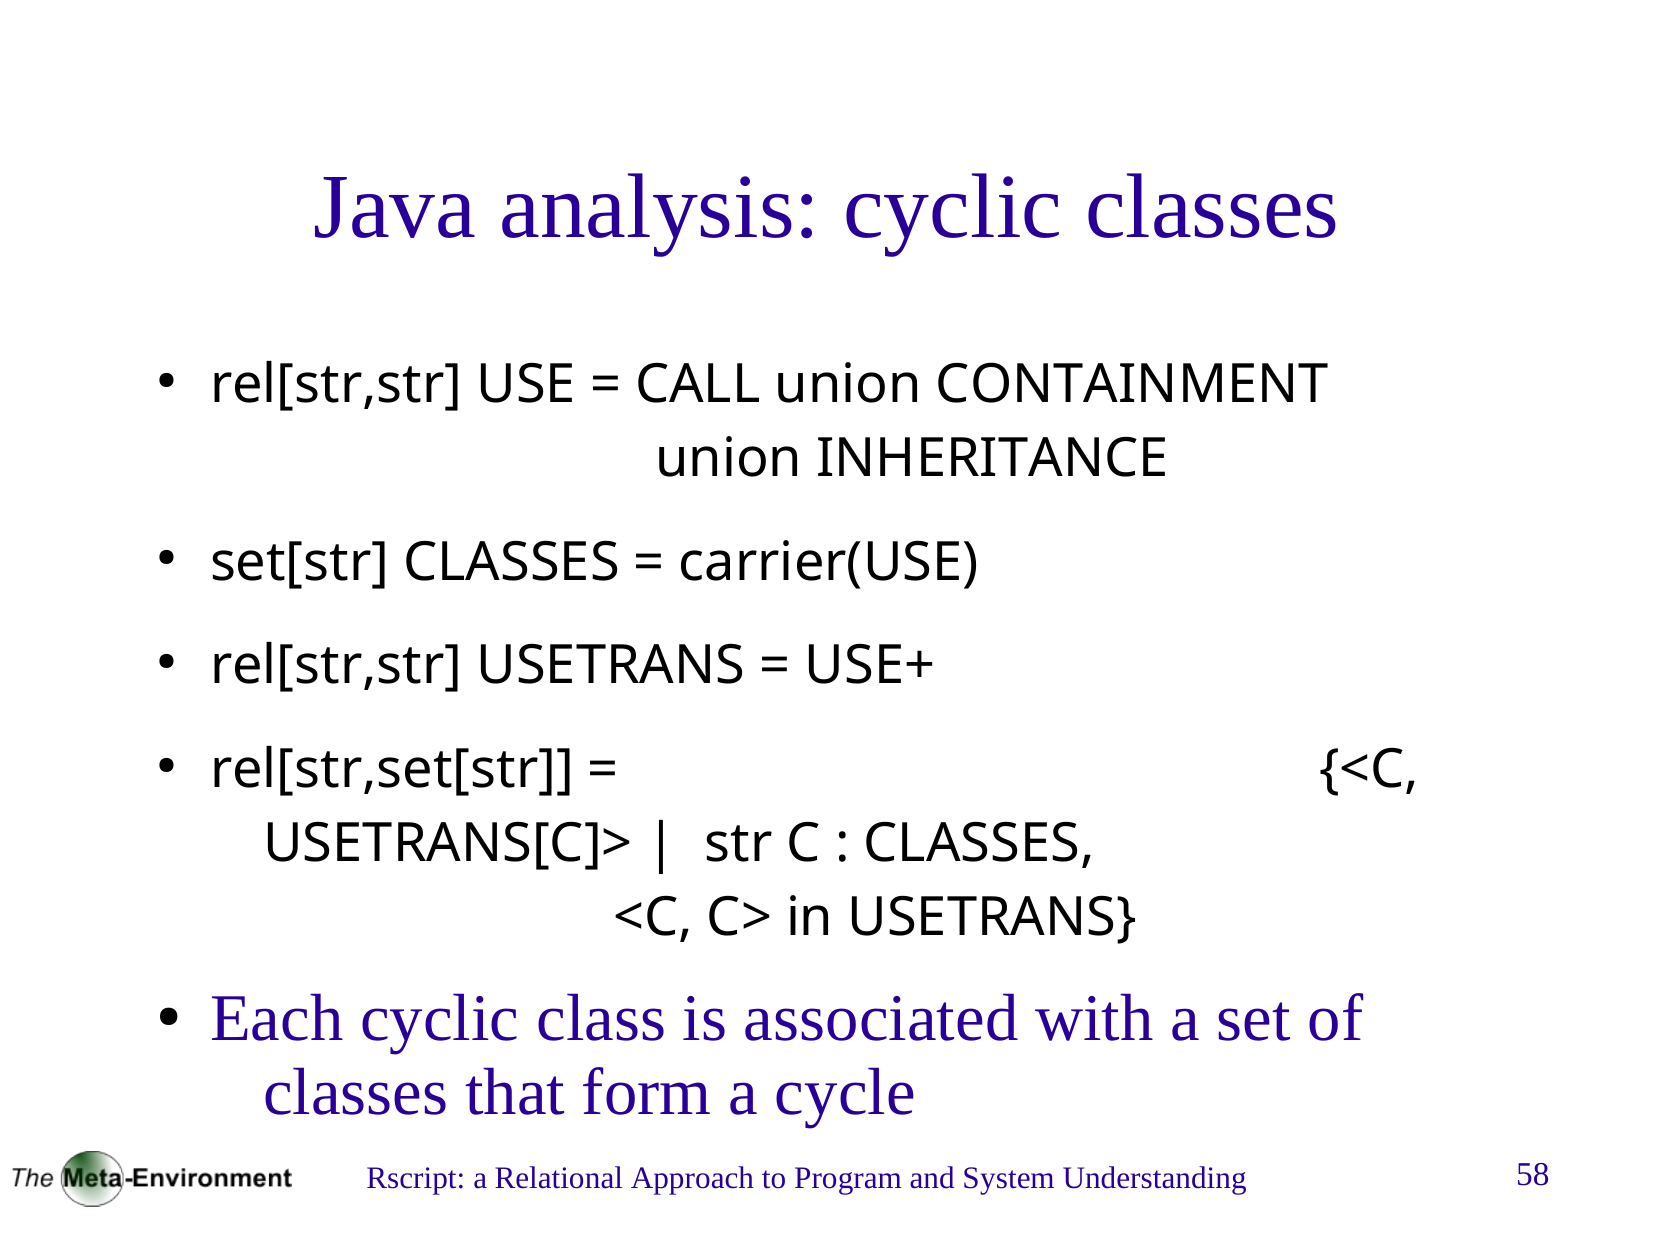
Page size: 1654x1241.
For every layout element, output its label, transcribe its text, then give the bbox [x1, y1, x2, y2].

picture [12, 1151, 292, 1207]
list rel[str,str] USE = CALL union CONTAINMENT union INHERITANCE set[str] CLASSES = carrier(USE) rel[str,str] USETRANS = USE+ rel[str,set[str]] = {<C, USETRANS[C]> | str C : CLASSES, <C, C> in USETRANS} Each cyclic class is associated with a set of classes that form a cycle [121, 344, 1534, 1152]
title Java analysis: cyclic classes [121, 102, 1534, 311]
